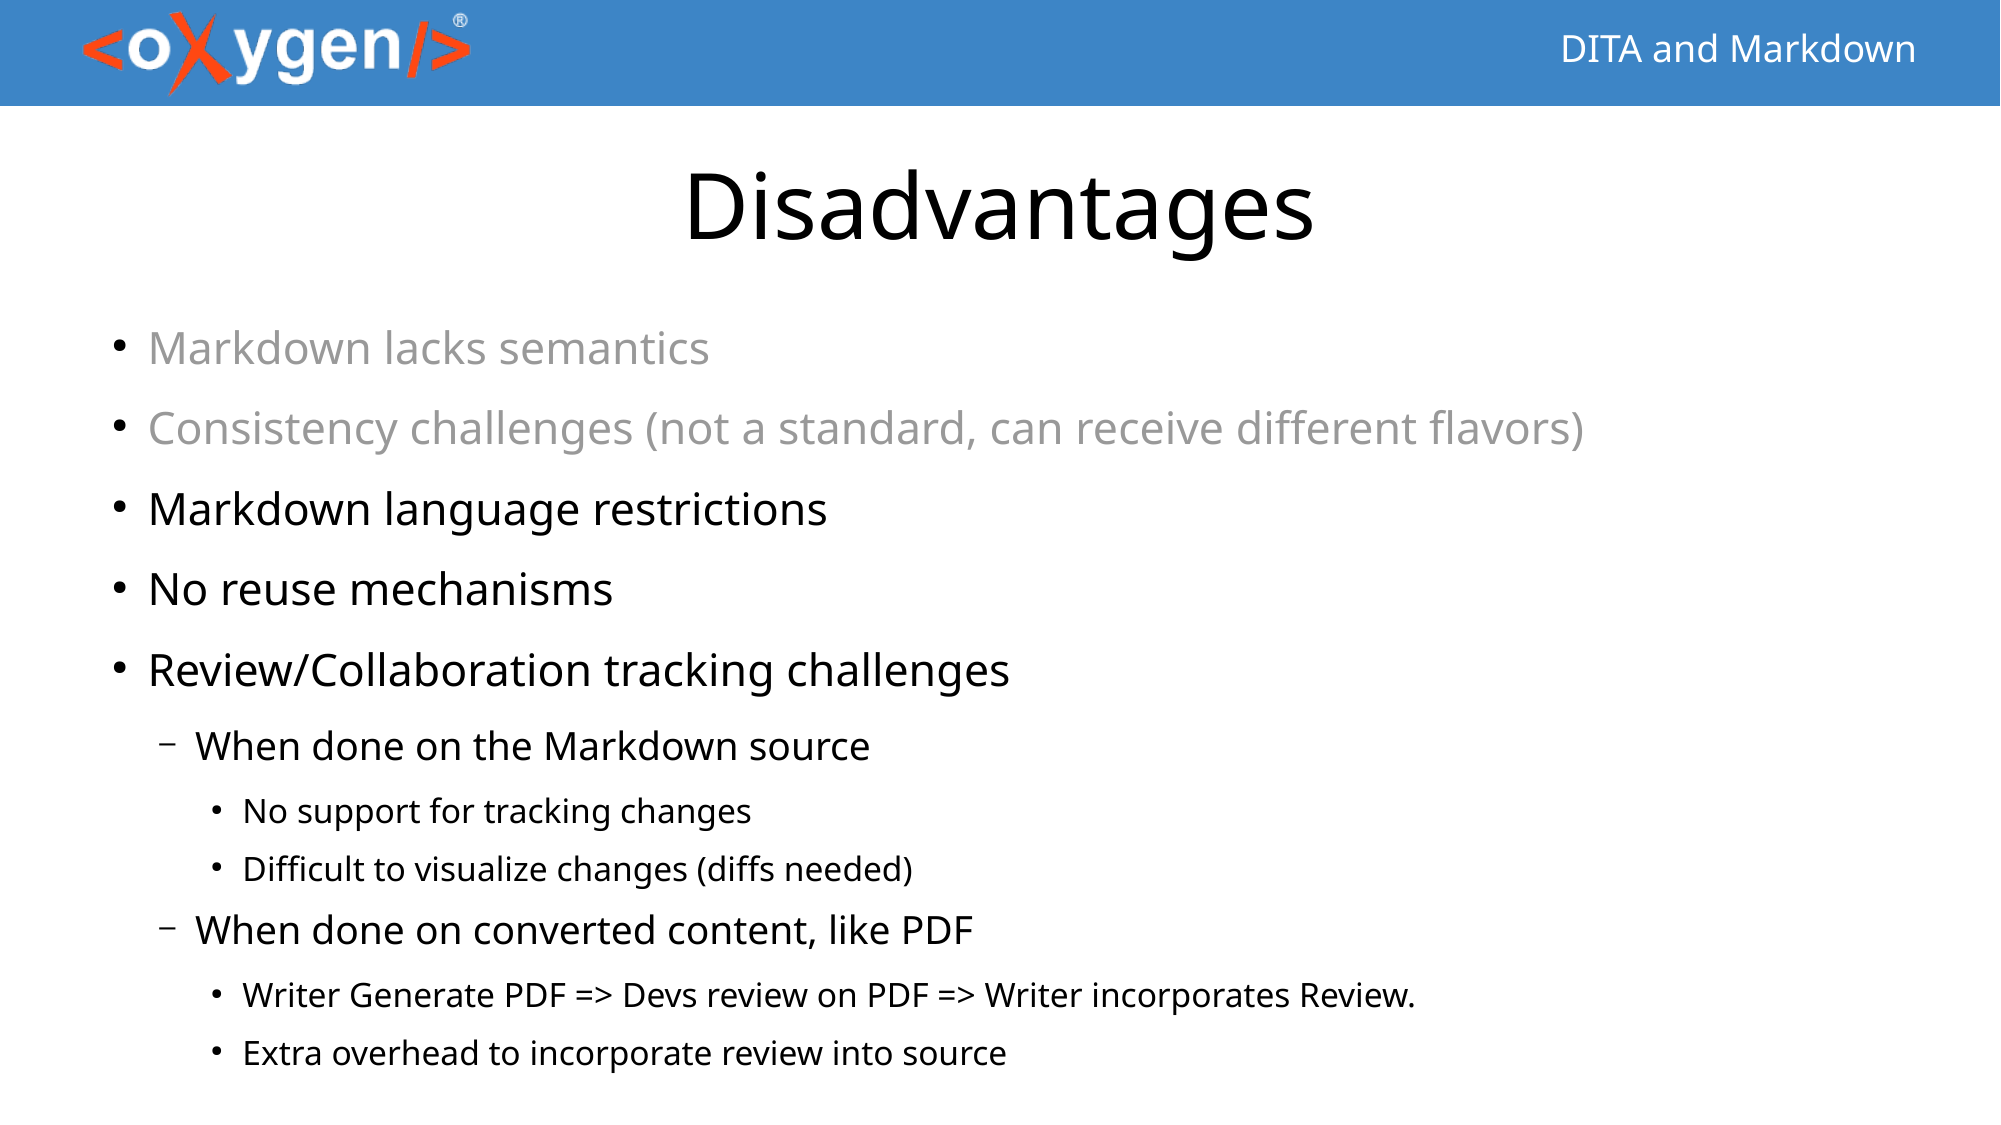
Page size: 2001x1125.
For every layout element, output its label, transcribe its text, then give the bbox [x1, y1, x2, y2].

picture [75, 0, 488, 106]
title Disadvantages [99, 109, 1900, 298]
list Markdown lacks semantics Consistency challenges (not a standard, can receive different flavors) Markdown language restrictions No reuse mechanisms Review/Collaboration tracking challenges When done on the Markdown source No support for tracking changes Difficult to visualize changes (diffs needed) When done on converted content, like PDF Writer Generate PDF => Devs review on PDF => Writer incorporates Review. Extra overhead to incorporate review into source [99, 316, 1900, 1083]
